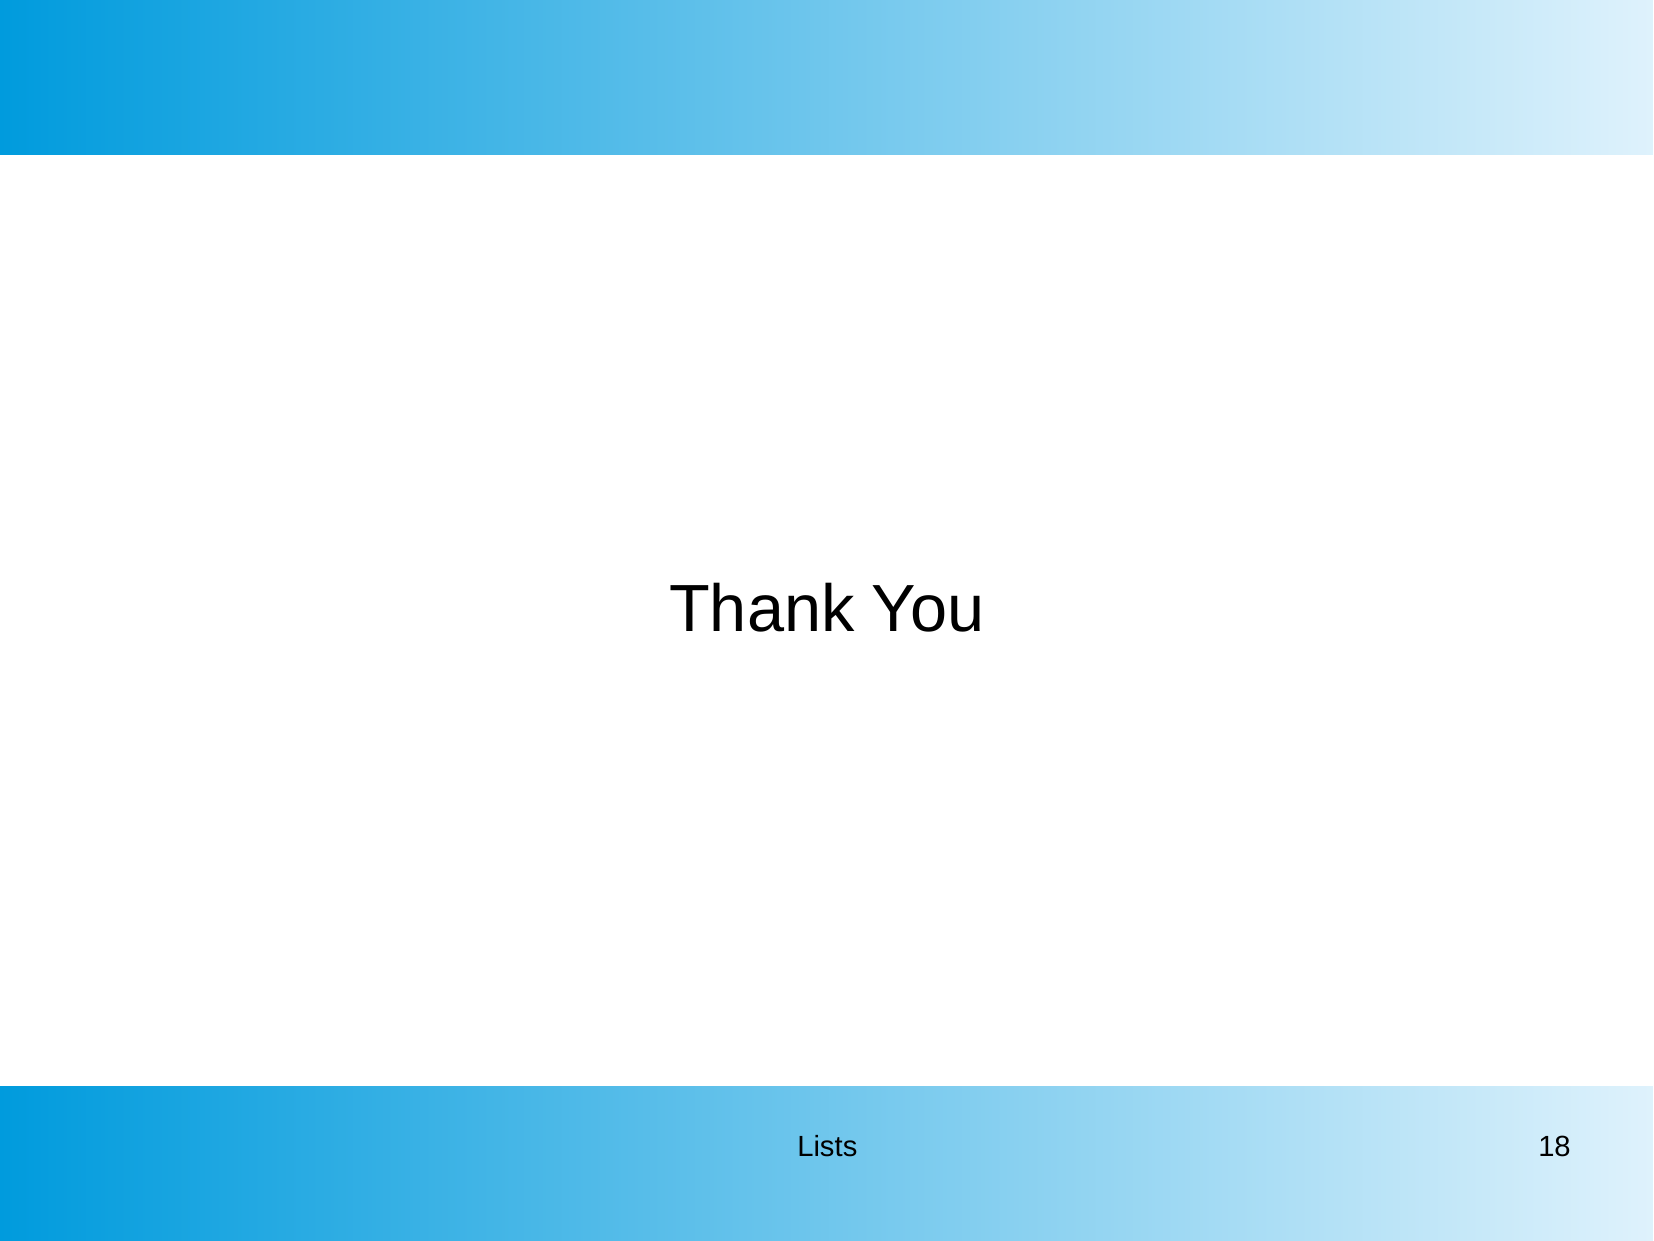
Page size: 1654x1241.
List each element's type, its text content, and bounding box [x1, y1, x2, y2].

subtitle Thank You [82, 366, 1571, 852]
